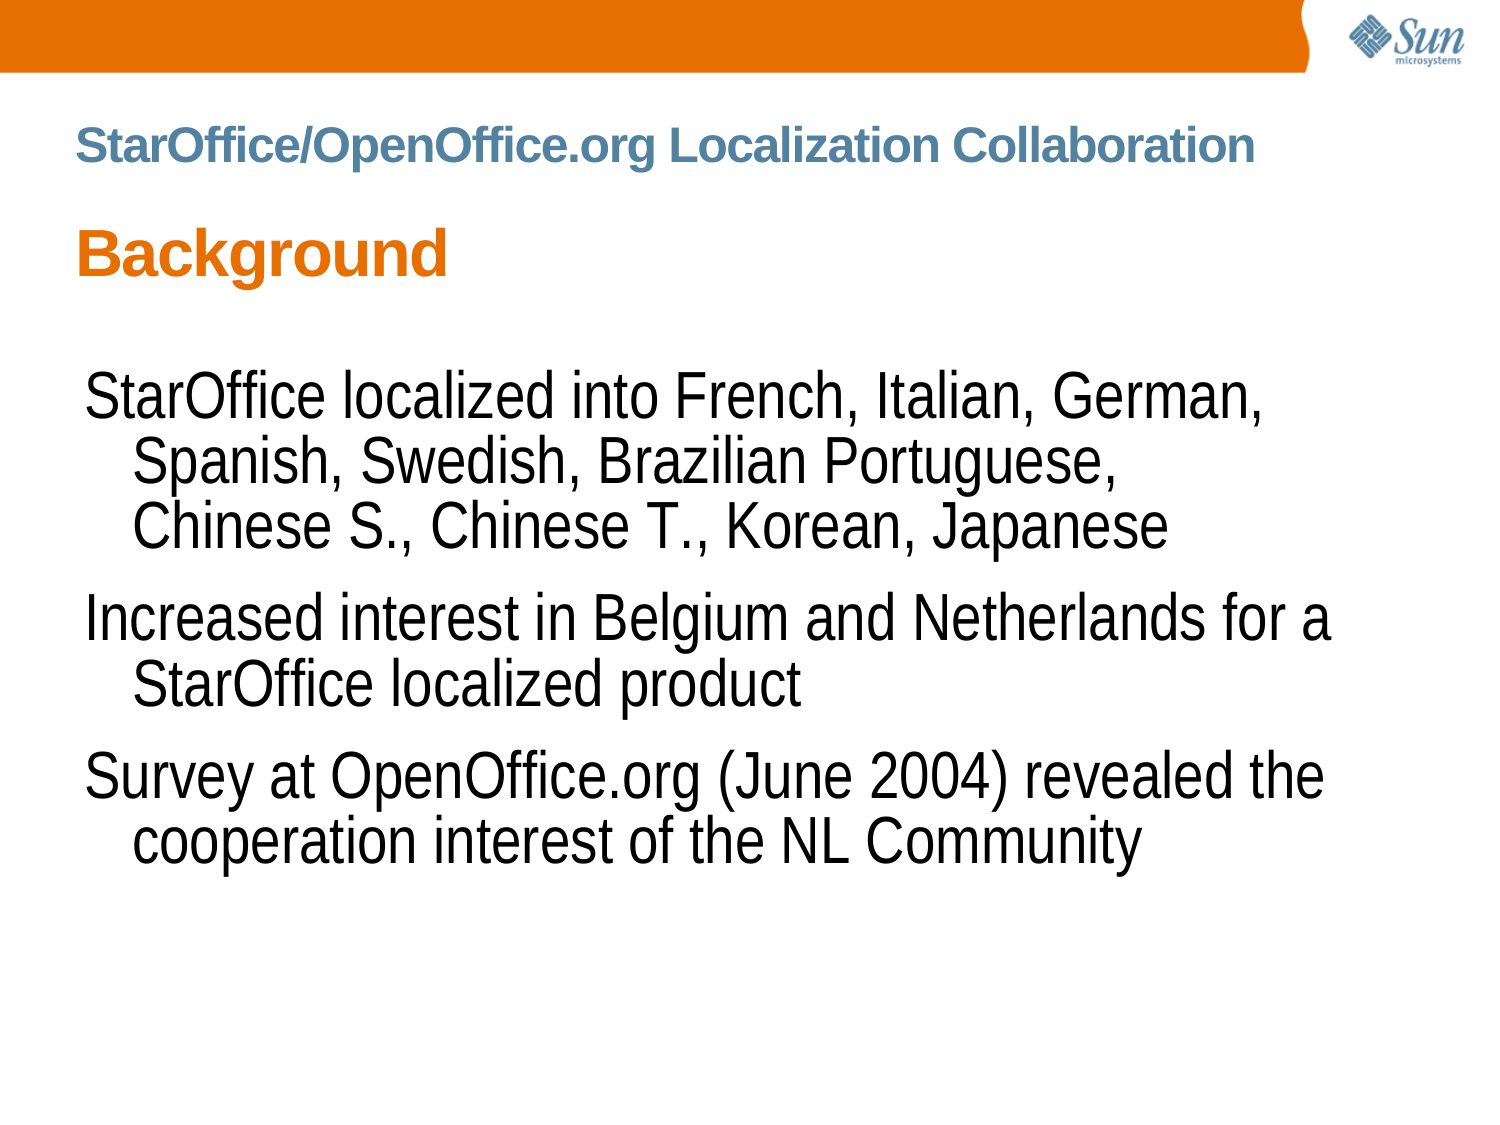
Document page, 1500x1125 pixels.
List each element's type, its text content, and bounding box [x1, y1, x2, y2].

picture [0, 0, 1500, 75]
list StarOffice localized into French, Italian, German, Spanish, Swedish, Brazilian Portuguese, Chinese S., Chinese T., Korean, Japanese Increased interest in Belgium and Netherlands for a StarOffice localized product Survey at OpenOffice.org (June 2004) revealed the cooperation interest of the NL Community [64, 365, 1402, 1065]
title StarOffice/OpenOffice.org Localization Collaboration Background [75, 122, 1438, 299]
